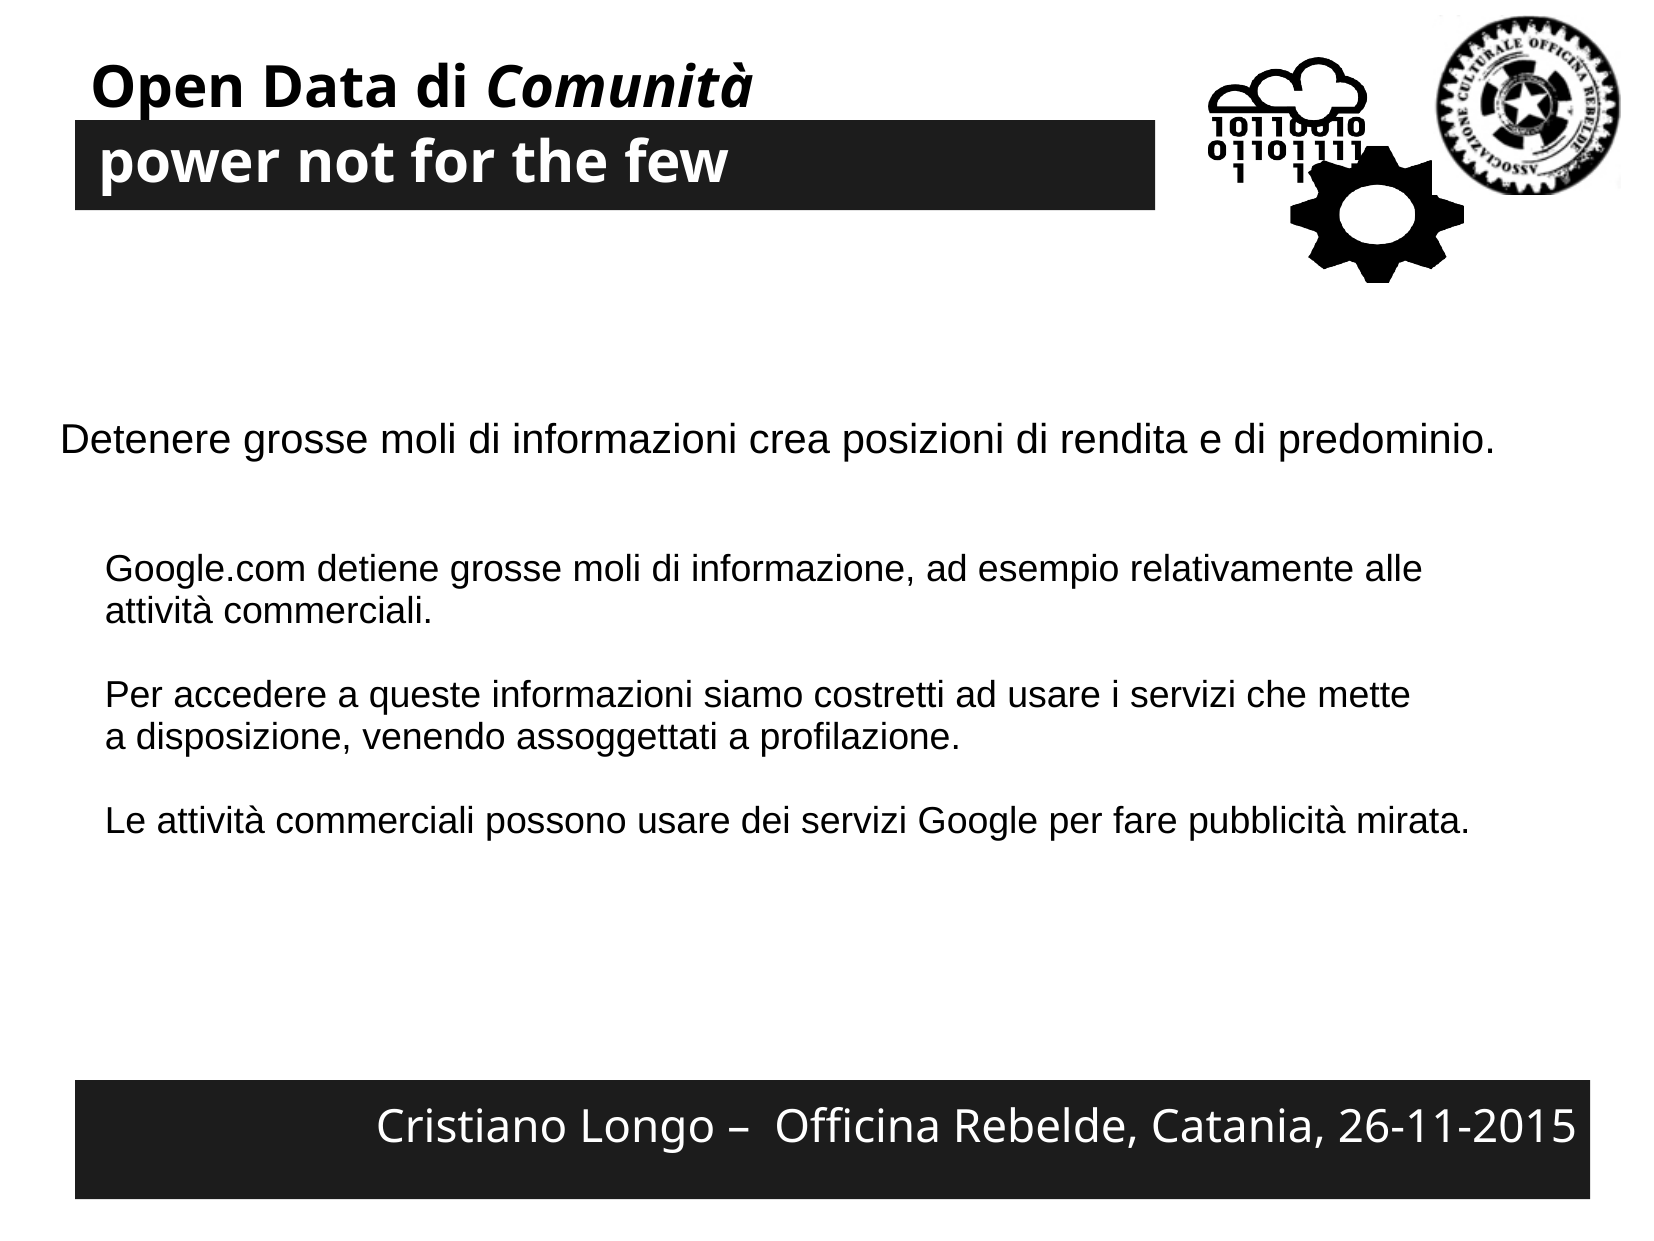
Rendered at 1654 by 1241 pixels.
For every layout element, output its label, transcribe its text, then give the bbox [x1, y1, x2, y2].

text_box Google.com detiene grosse moli di informazione, ad esempio relativamente alle attività commerciali. Per accedere a queste informazioni siamo costretti ad usare i servizi che mette a disposizione, venendo assoggettati a profilazione. Le attività commerciali possono usare dei servizi Google per fare pubblicità mirata. [90, 540, 1487, 849]
list Open Data di Comunità [75, 45, 1325, 166]
list power not for the few [75, 120, 1156, 211]
text_box Detenere grosse moli di informazioni crea posizioni di rendita e di predominio. [45, 408, 1531, 511]
picture [1208, 15, 1621, 283]
list Cristiano Longo – Officina Rebelde, Catania, 26-11-2015 [75, 1080, 1591, 1200]
